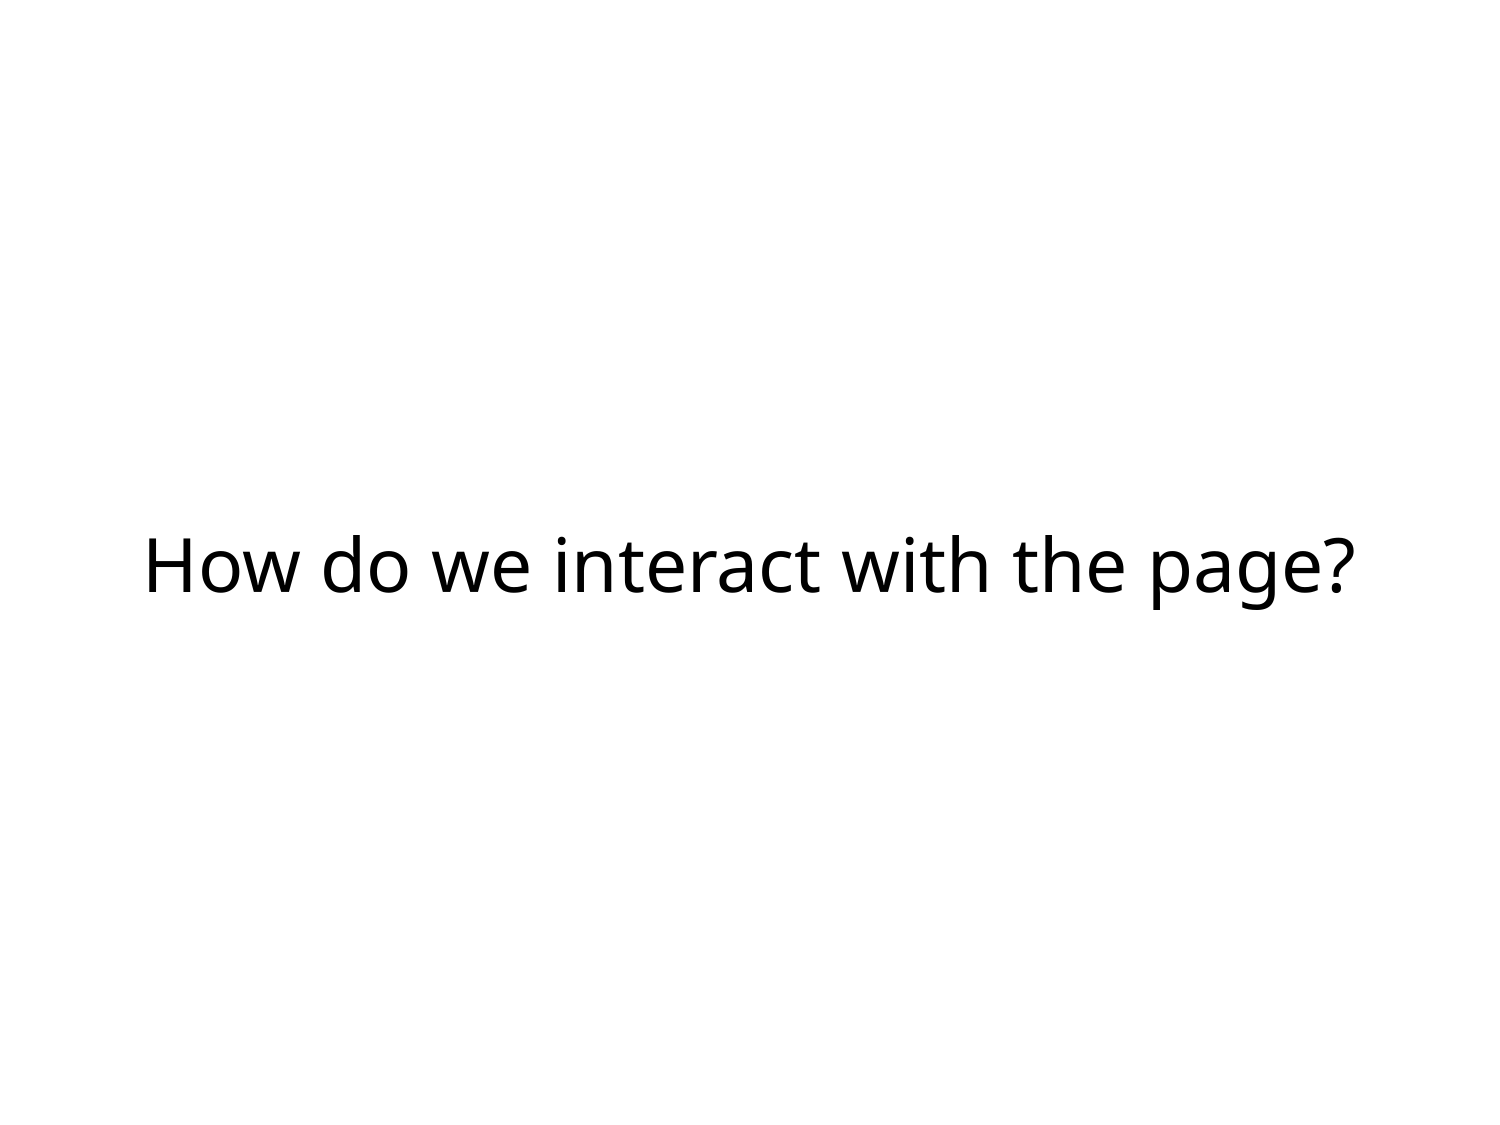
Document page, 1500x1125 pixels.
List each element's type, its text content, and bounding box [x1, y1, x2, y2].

title How do we interact with the page? [51, 470, 1449, 655]
